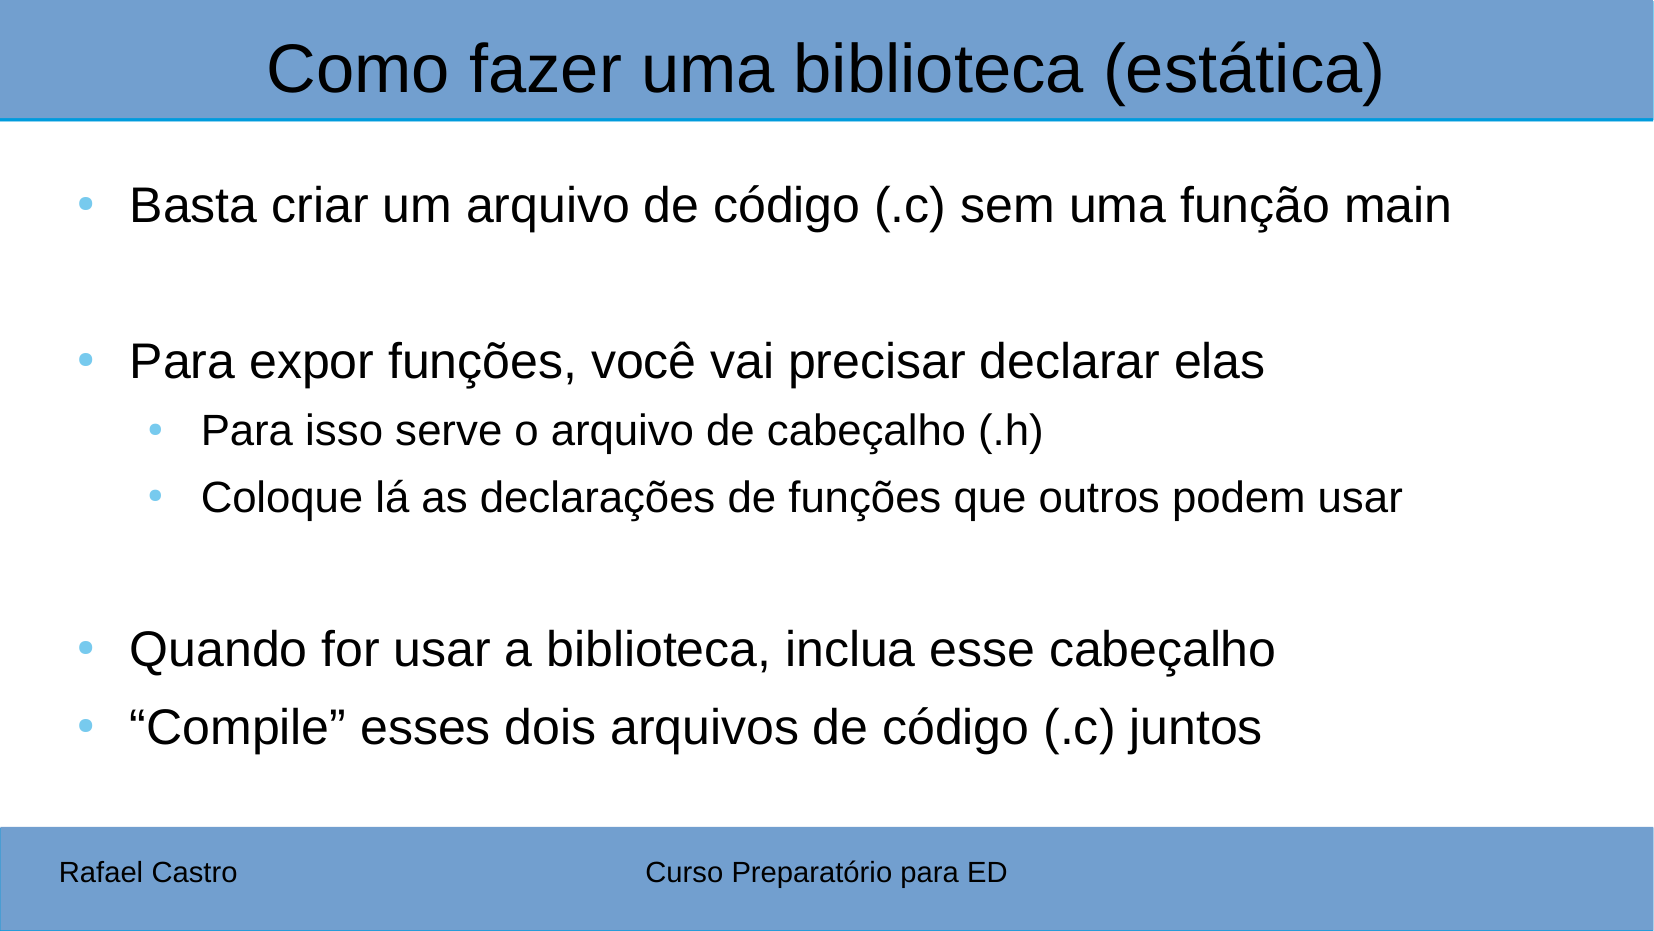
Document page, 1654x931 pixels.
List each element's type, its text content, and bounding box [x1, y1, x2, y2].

list Basta criar um arquivo de código (.c) sem uma função main Para expor funções, você vai precisar declarar elas Para isso serve o arquivo de cabeçalho (.h) Coloque lá as declarações de funções que outros podem usar Quando for usar a biblioteca, inclua esse cabeçalho “Compile” esses dois arquivos de código (.c) juntos [59, 177, 1595, 768]
title Como fazer uma biblioteca (estática) [59, 29, 1595, 108]
